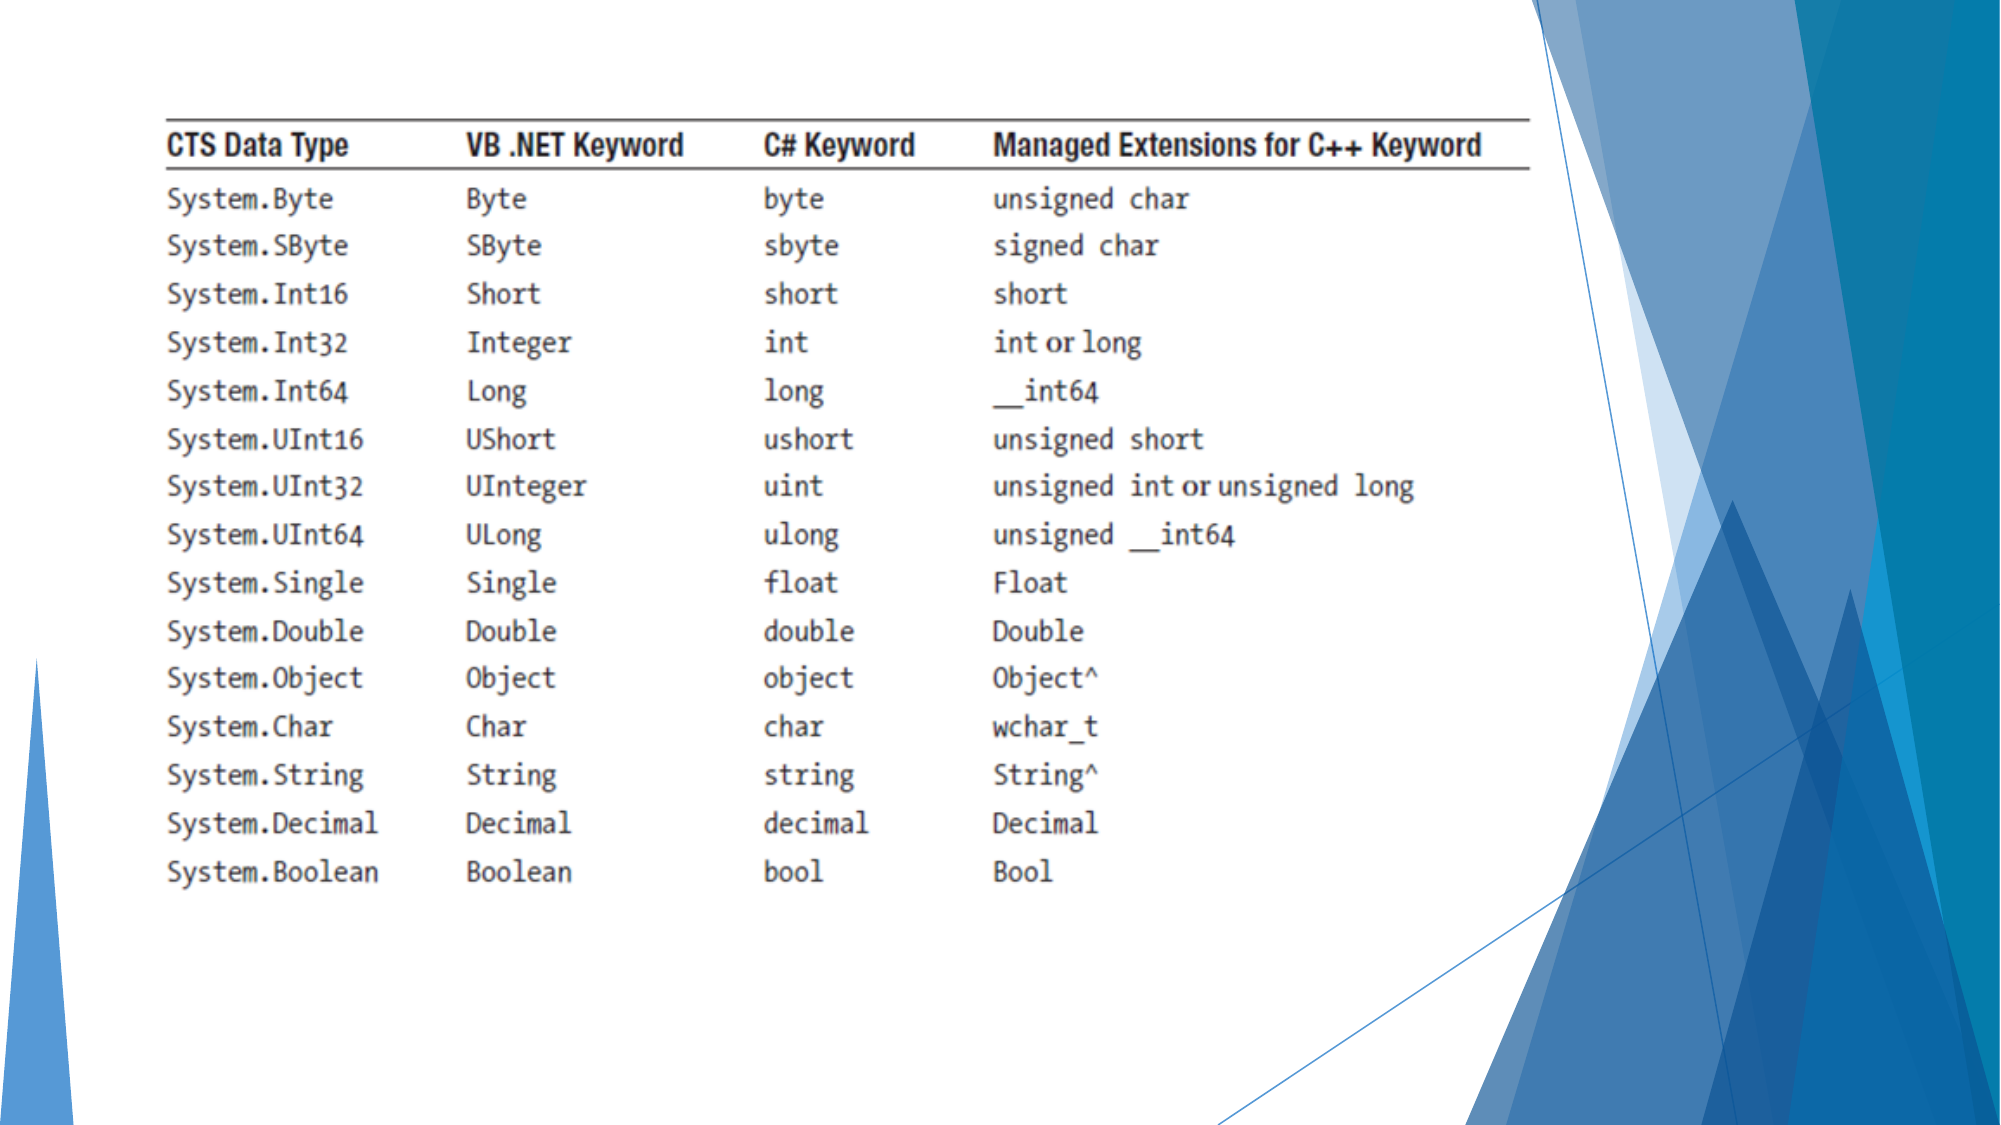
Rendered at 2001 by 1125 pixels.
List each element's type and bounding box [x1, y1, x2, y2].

picture [144, 112, 1547, 901]
